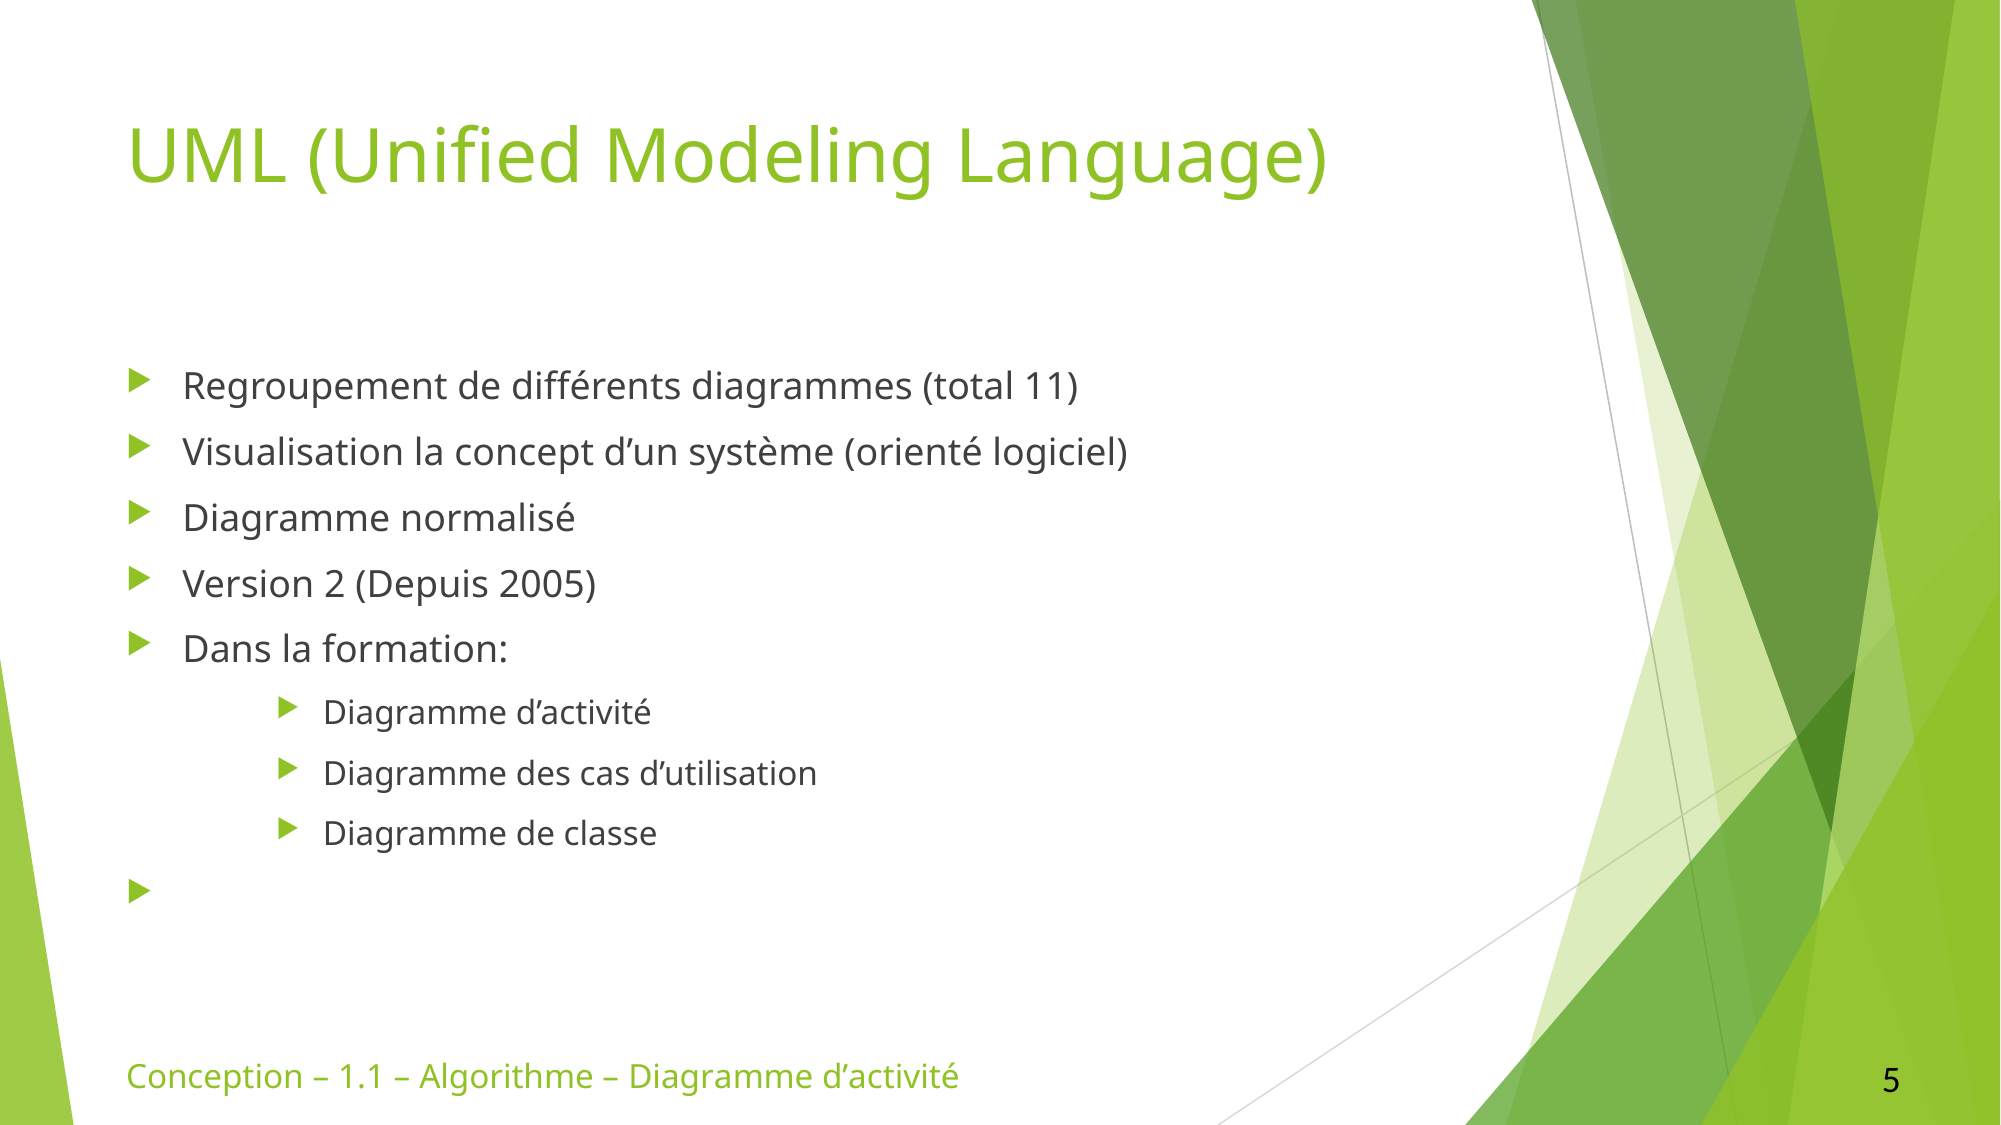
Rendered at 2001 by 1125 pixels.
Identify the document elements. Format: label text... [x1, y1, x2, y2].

title UML (Unified Modeling Language) [111, 99, 1522, 317]
list Regroupement de différents diagrammes (total 11) Visualisation la concept d’un système (orienté logiciel) Diagramme normalisé Version 2 (Depuis 2005) Dans la formation: Diagramme d’activité Diagramme des cas d’utilisation Diagramme de classe [111, 354, 1522, 992]
text_box [1866, 1047, 1979, 1108]
text_box Conception – 1.1 – Algorithme – Diagramme d’activité [111, 1047, 1094, 1109]
